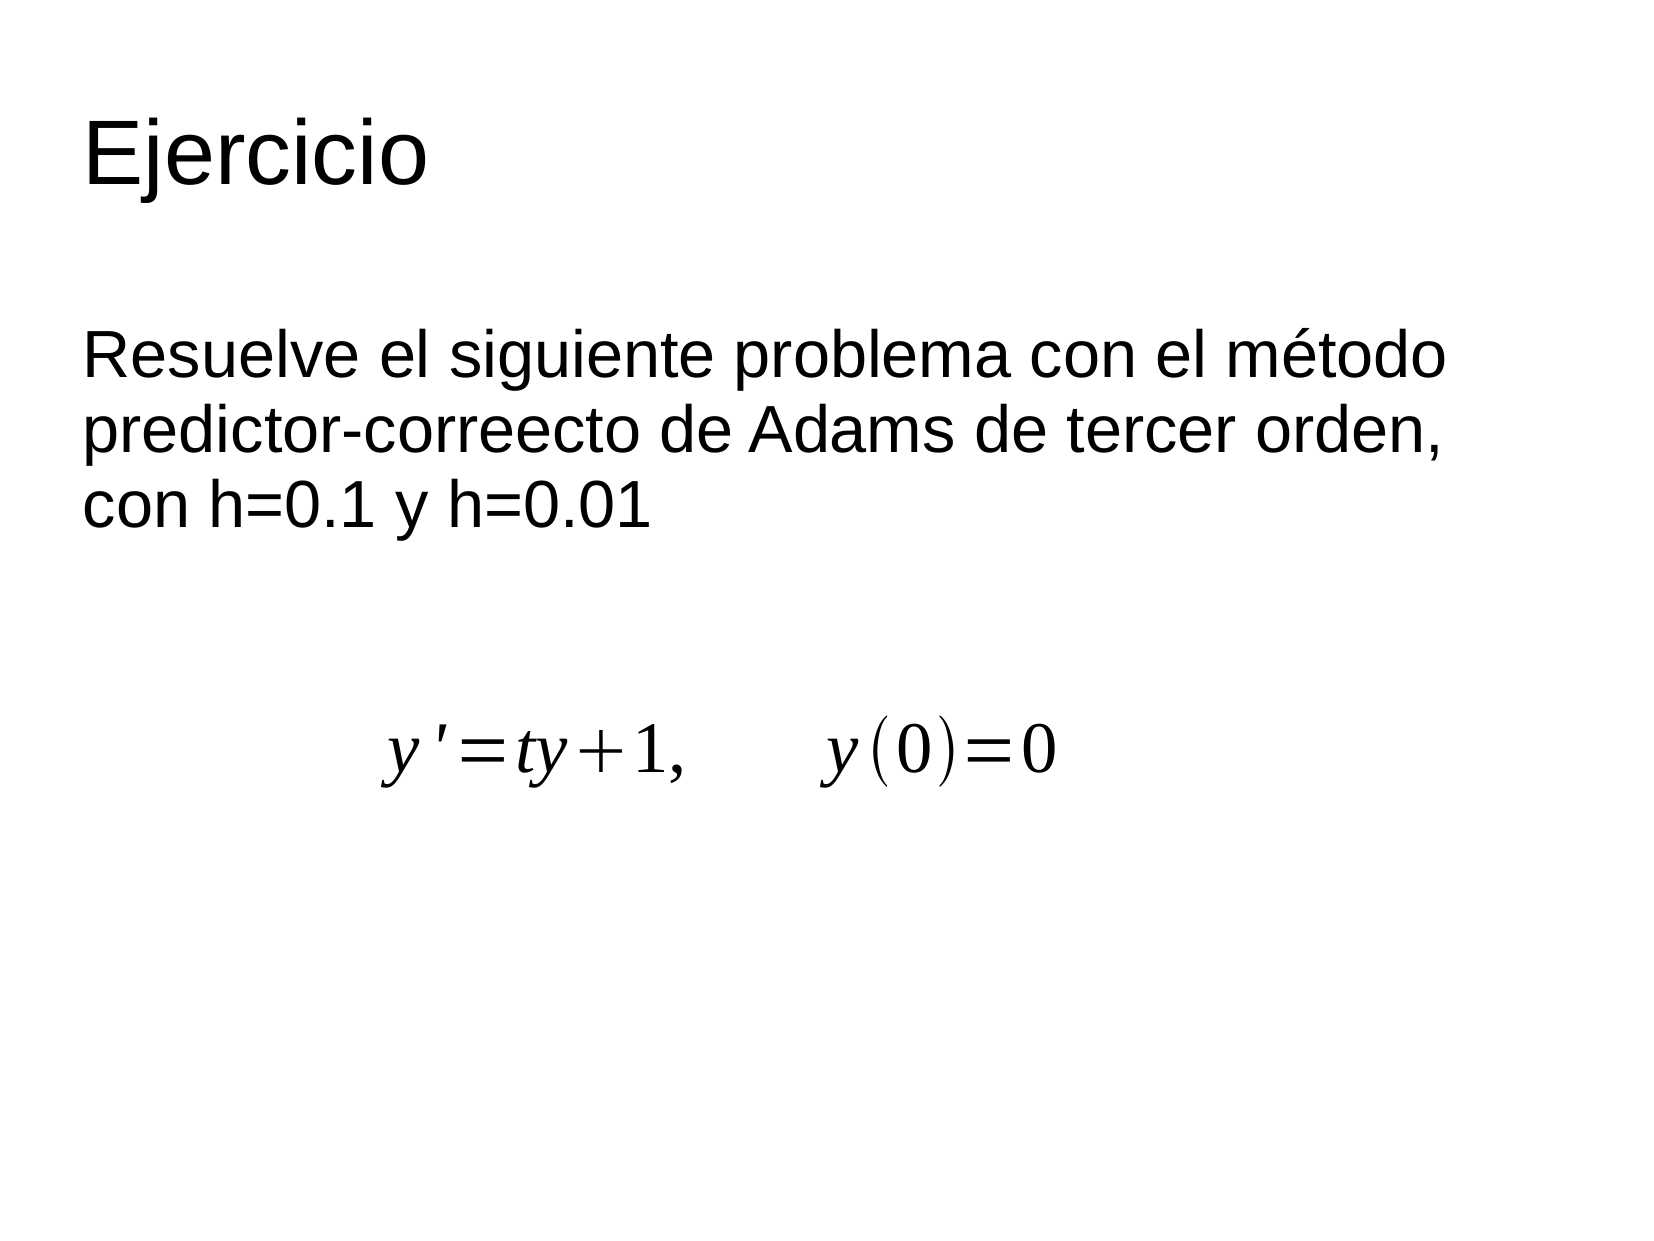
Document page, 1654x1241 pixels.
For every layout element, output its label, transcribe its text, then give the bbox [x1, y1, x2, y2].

subtitle Resuelve el siguiente problema con el método predictor-correecto de Adams de tercer orden, con h=0.1 y h=0.01 [82, 297, 1571, 562]
title Ejercicio [82, 56, 1571, 250]
chart [371, 708, 1063, 792]
